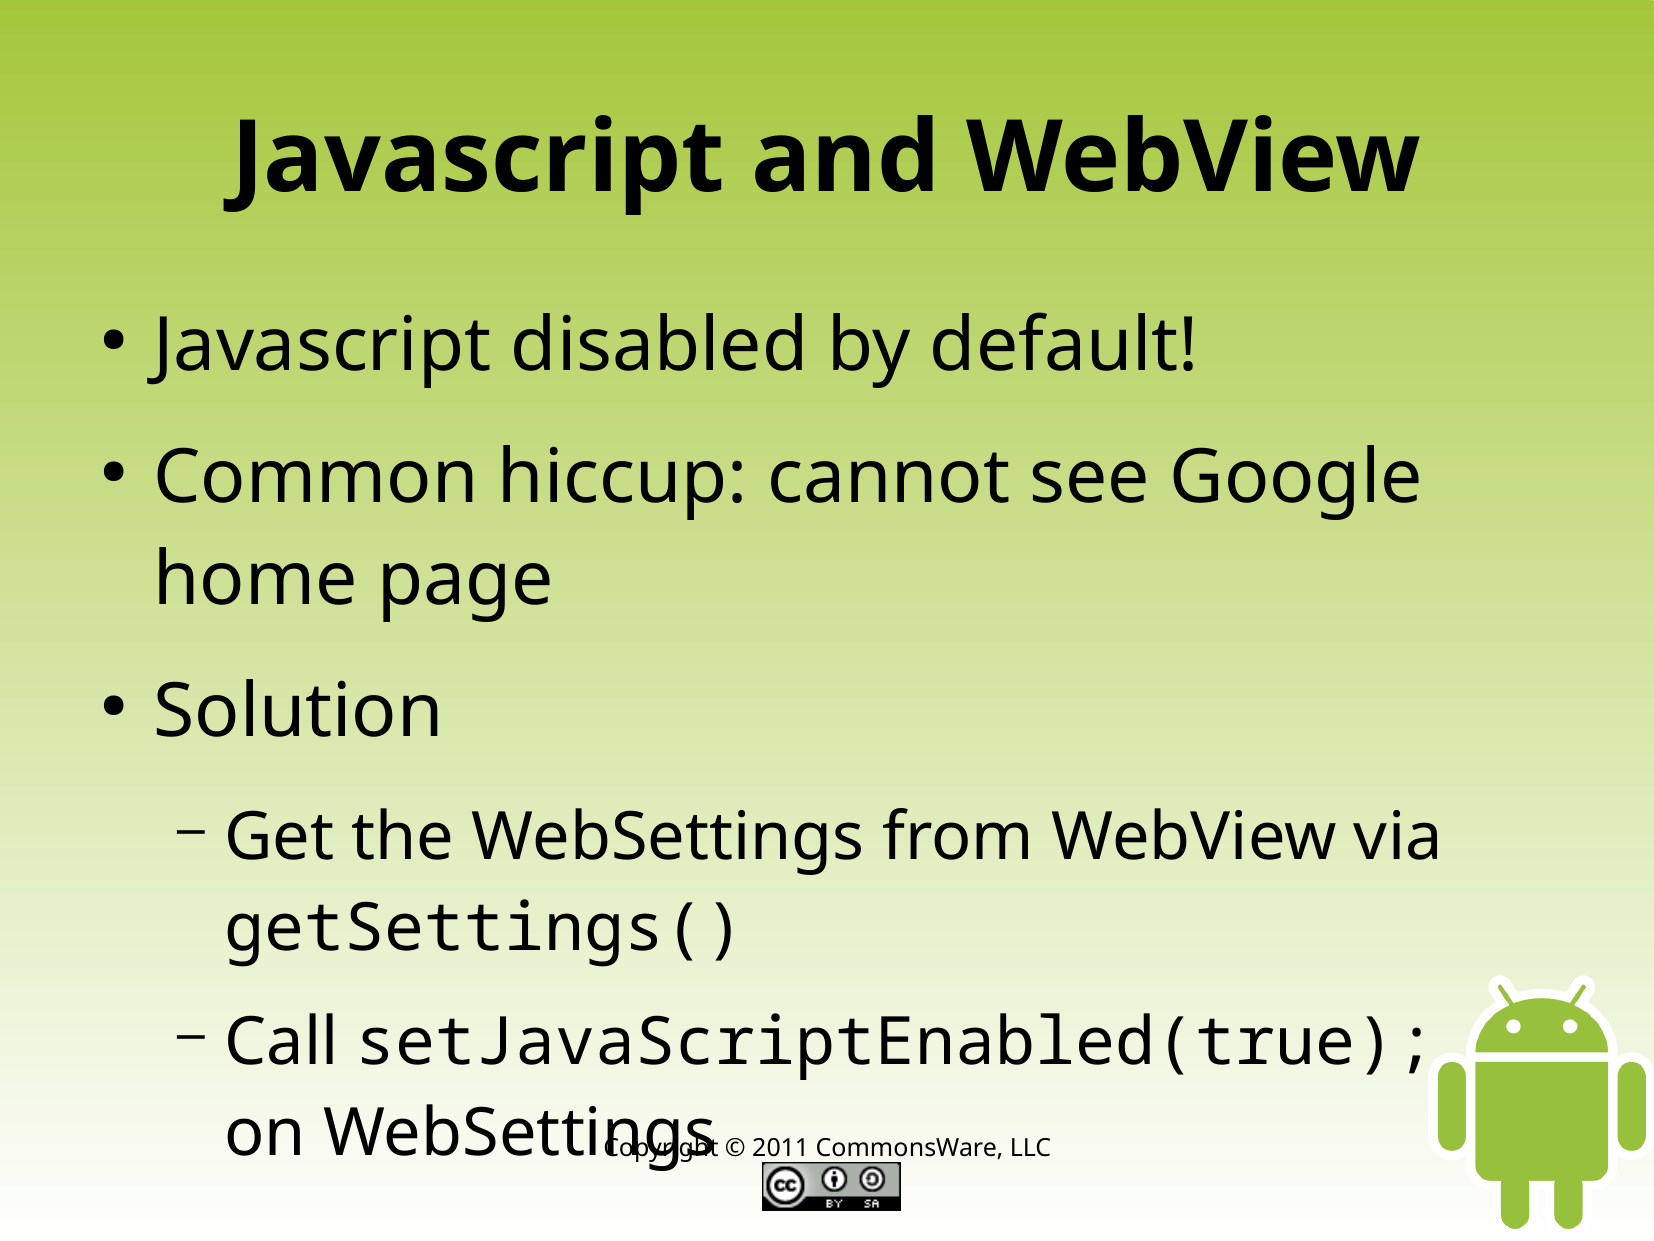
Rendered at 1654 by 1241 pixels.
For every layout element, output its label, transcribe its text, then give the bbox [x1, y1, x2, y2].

title Javascript and WebView [82, 49, 1571, 257]
picture [1428, 975, 1654, 1238]
list Javascript disabled by default! Common hiccup: cannot see Google home page Solution Get the WebSettings from WebView via getSettings() Call setJavaScriptEnabled(true); on WebSettings [82, 290, 1571, 1109]
picture [762, 1162, 901, 1211]
